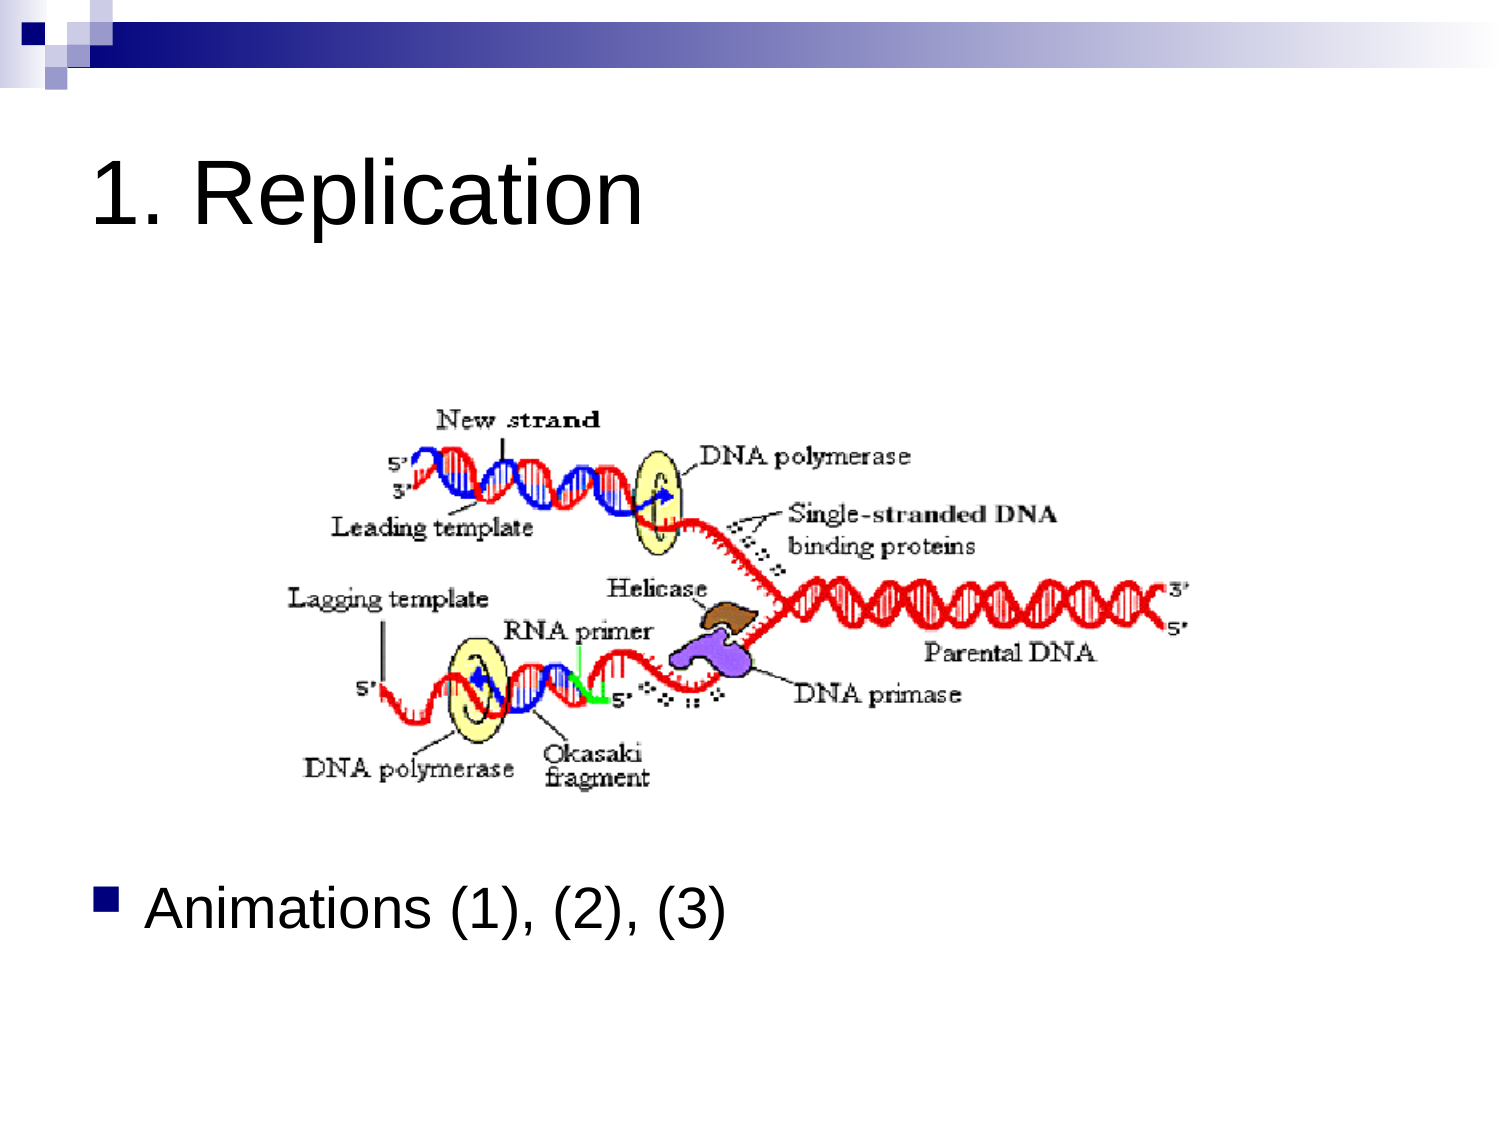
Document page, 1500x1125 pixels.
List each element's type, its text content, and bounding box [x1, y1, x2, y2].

title 1. Replication [75, 75, 1425, 300]
picture [277, 338, 1199, 813]
list Animations (1), (2), (3) [75, 863, 1425, 963]
